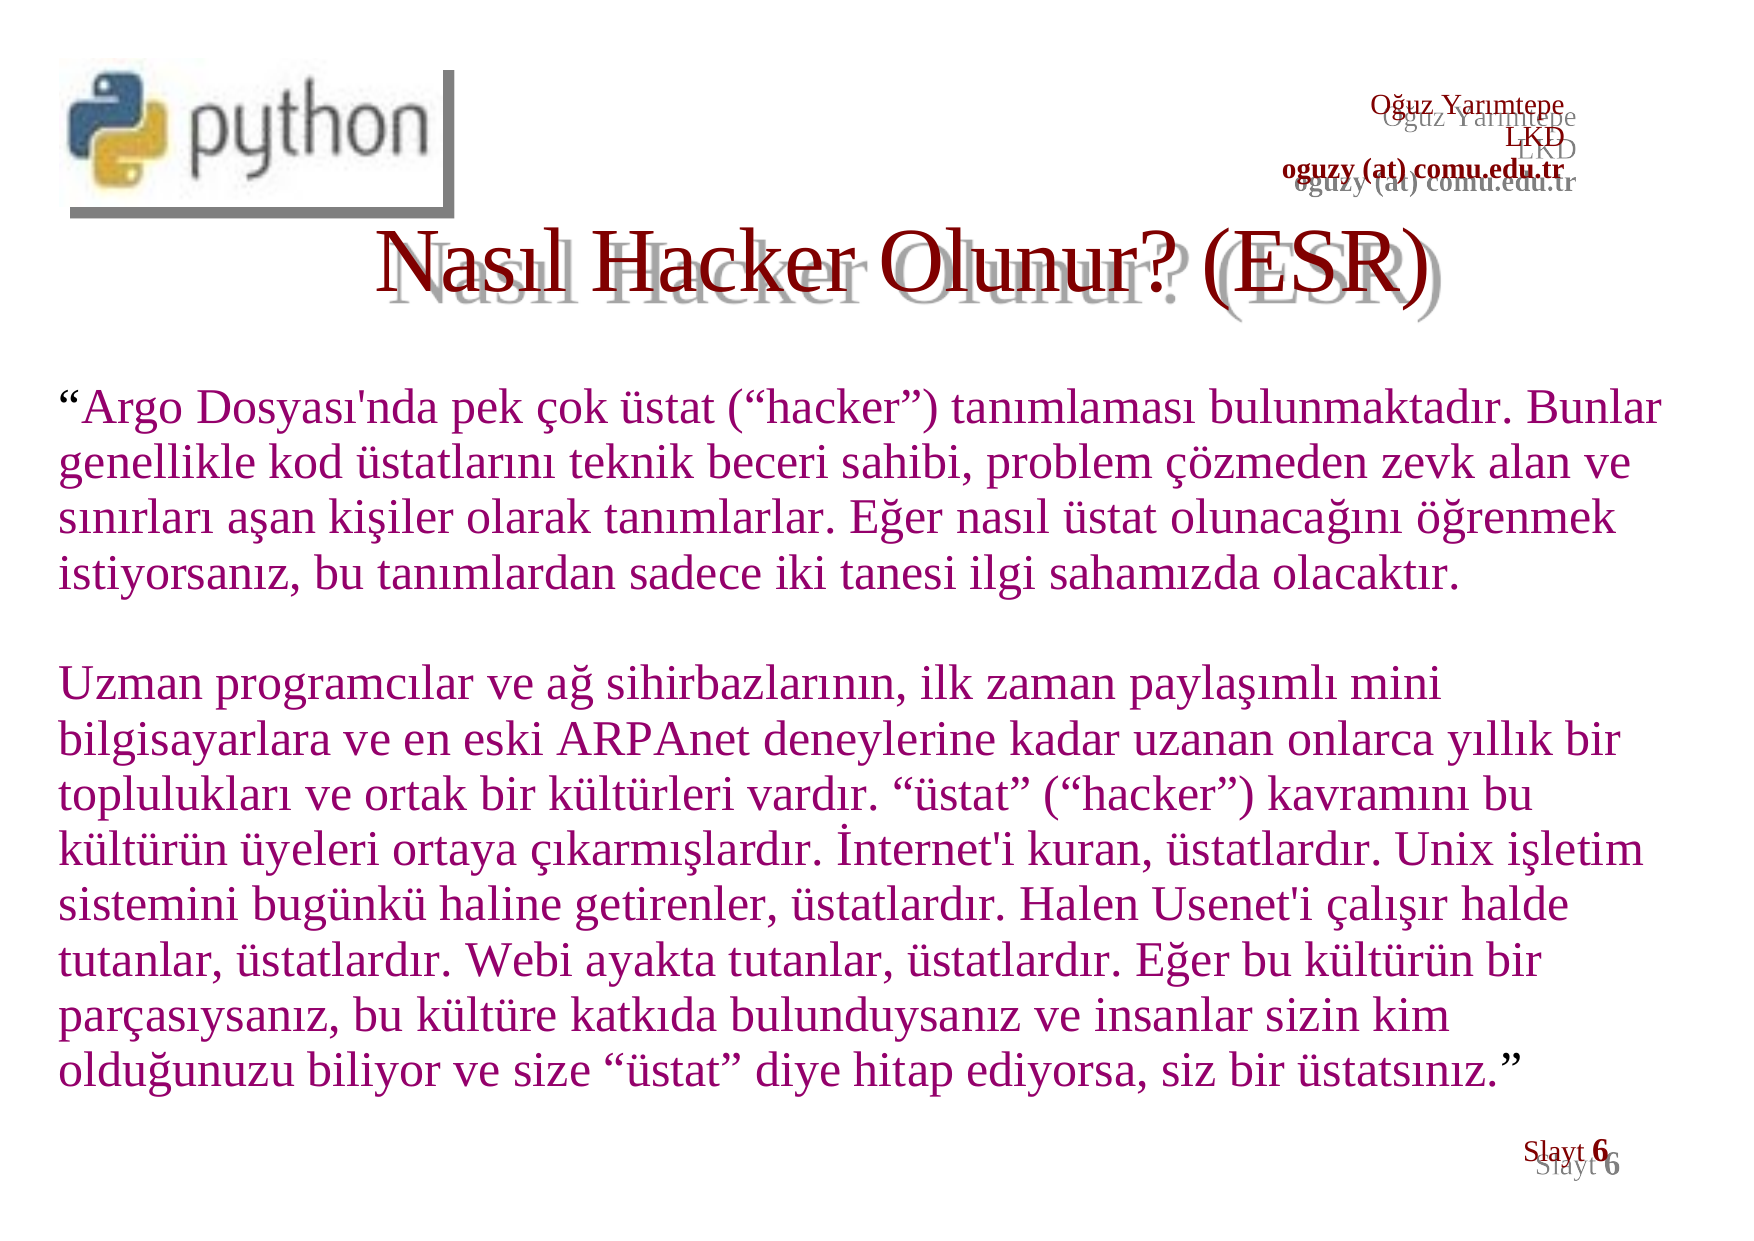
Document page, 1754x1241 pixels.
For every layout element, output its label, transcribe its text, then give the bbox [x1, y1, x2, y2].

subtitle “Argo Dosyası'nda pek çok üstat (“hacker”) tanımlaması bulunmaktadır. Bunlar genellikle kod üstatlarını teknik beceri sahibi, problem çözmeden zevk alan ve sınırları aşan kişiler olarak tanımlarlar. Eğer nasıl üstat olunacağını öğrenmek istiyorsanız, bu tanımlardan sadece iki tanesi ilgi sahamızda olacaktır. Uzman programcılar ve ağ sihirbazlarının, ilk zaman paylaşımlı mini bilgisayarlara ve en eski ARPAnet deneylerine kadar uzanan onlarca yıllık bir toplulukları ve ortak bir kültürleri vardır. “üstat” (“hacker”) kavramını bu kültürün üyeleri ortaya çıkarmışlardır. İnternet'i kuran, üstatlardır. Unix işletim sistemini bugünkü haline getirenler, üstatlardır. Halen Usenet'i çalışır halde tutanlar, üstatlardır. Webi ayakta tutanlar, üstatlardır. Eğer bu kültürün bir parçasıysanız, bu kültüre katkıda bulunduysanız ve insanlar sizin kim olduğunuzu biliyor ve size “üstat” diye hitap ediyorsa, siz bir üstatsınız.” [59, 345, 1695, 1132]
picture [59, 58, 443, 207]
title Nasıl Hacker Olunur? (ESR) [159, 191, 1648, 331]
